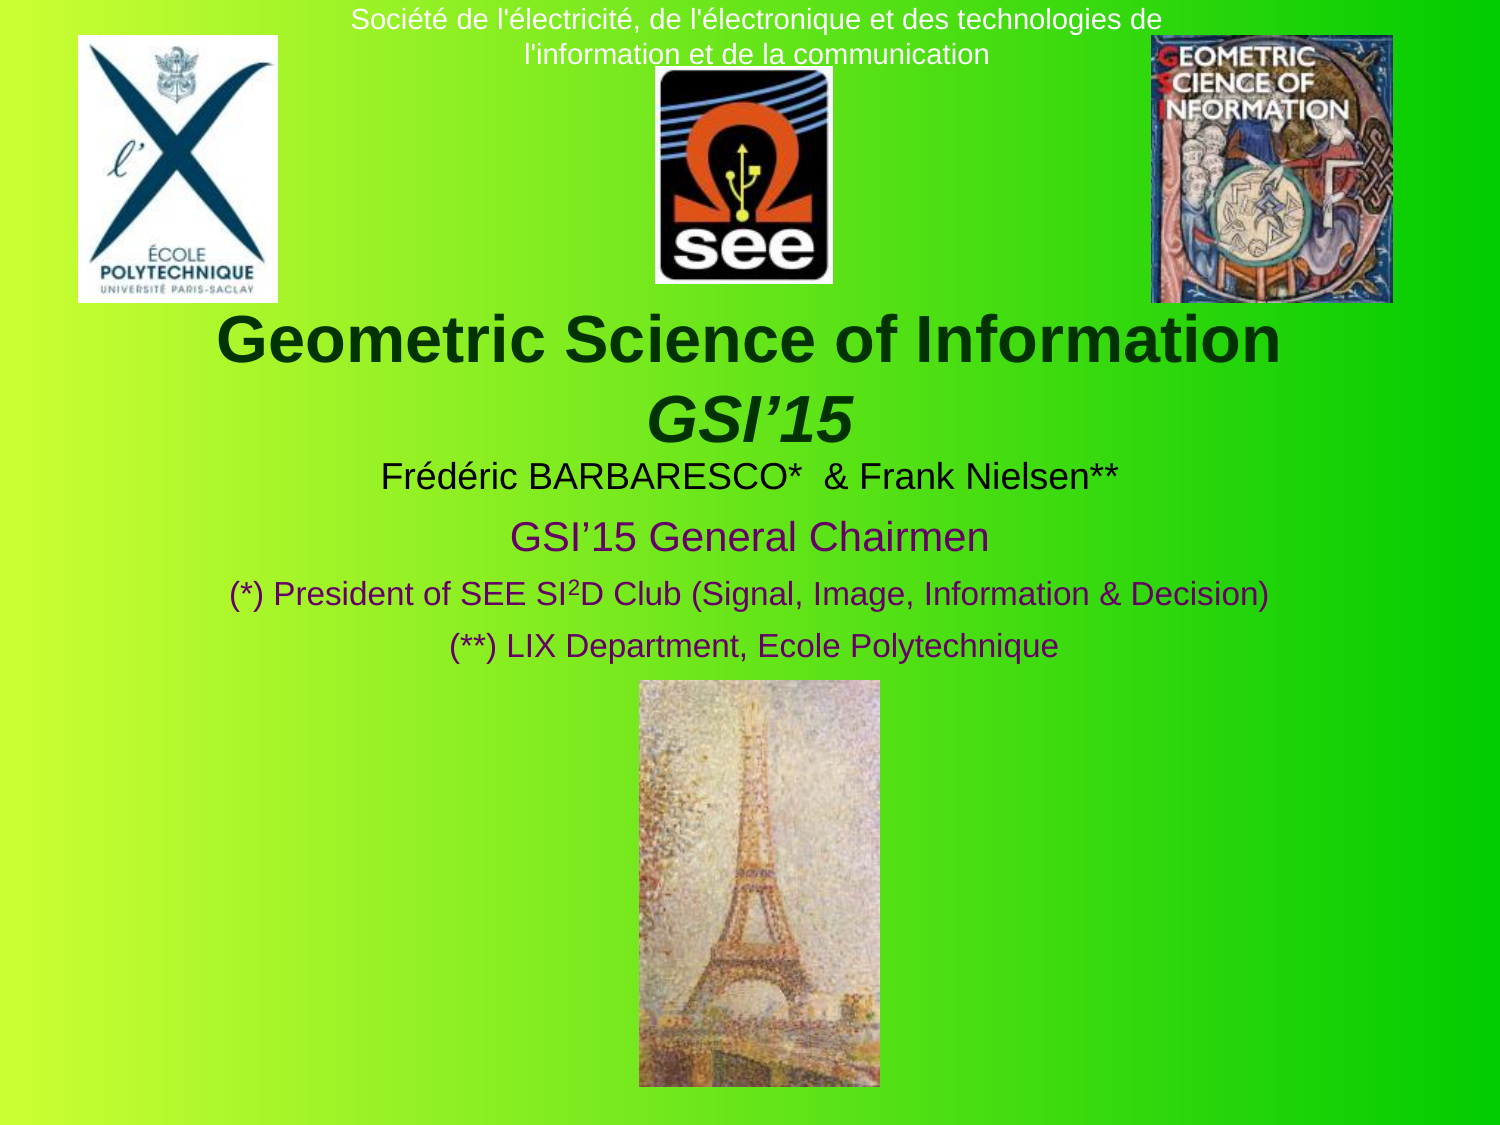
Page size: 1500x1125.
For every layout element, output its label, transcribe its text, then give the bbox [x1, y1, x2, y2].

text_box Société de l'électricité, de l'électronique et des technologies de l'information et de la communication [277, 0, 1237, 79]
picture [1151, 35, 1393, 303]
text_box Frédéric BARBARESCO* & Frank Nielsen** GSI’15 General Chairmen (*) President of SEE SI2D Club (Signal, Image, Information & Decision) (**) LIX Department, Ecole Polytechnique [17, 444, 1483, 732]
picture [639, 680, 880, 1087]
text_box Geometric Science of Information GSI’15 [112, 248, 1388, 444]
picture [78, 35, 278, 303]
